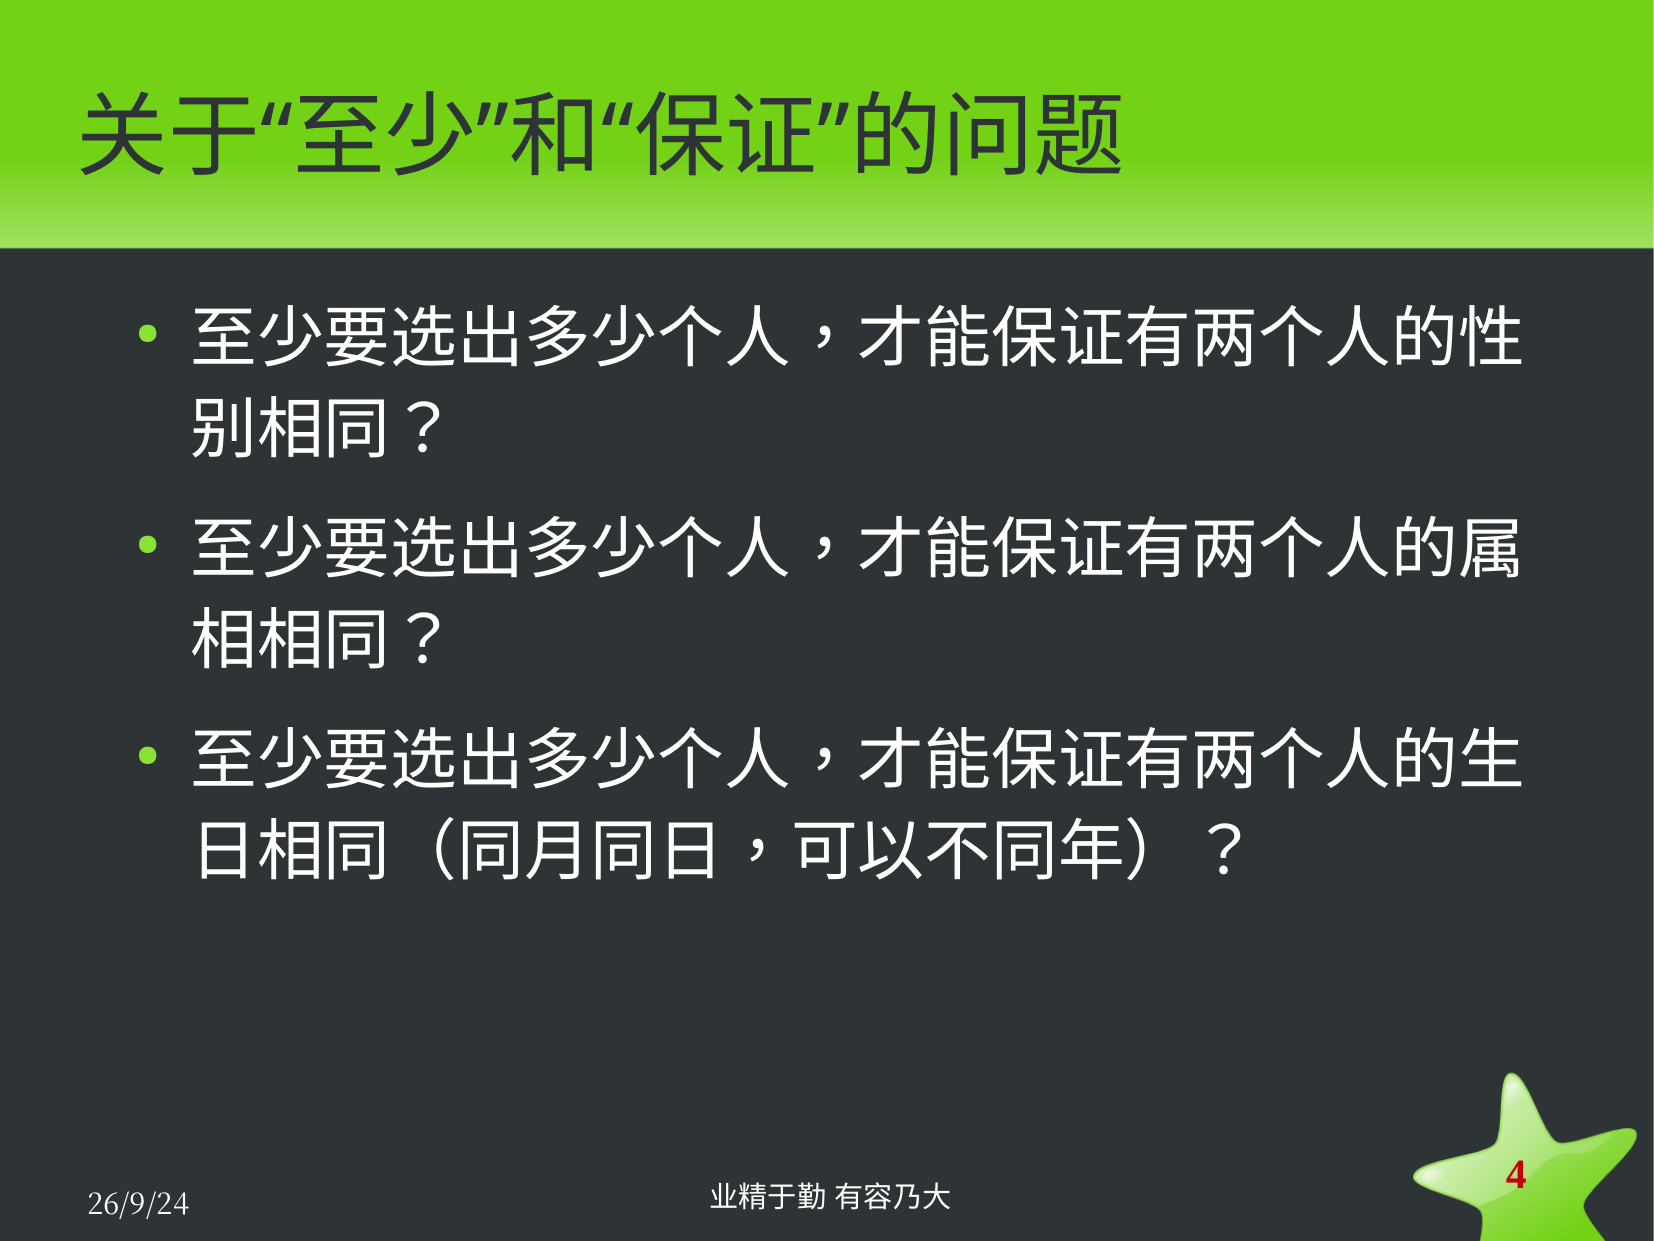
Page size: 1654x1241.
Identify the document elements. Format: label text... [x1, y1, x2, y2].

list 至少要选出多少个人，才能保证有两个人的性别相同？ 至少要选出多少个人，才能保证有两个人的属相相同？ 至少要选出多少个人，才能保证有两个人的生日相同（同月同日，可以不同年）？ [82, 290, 1571, 1094]
picture [0, 0, 1654, 1241]
title 关于“至少”和“保证”的问题 [76, 36, 1565, 229]
